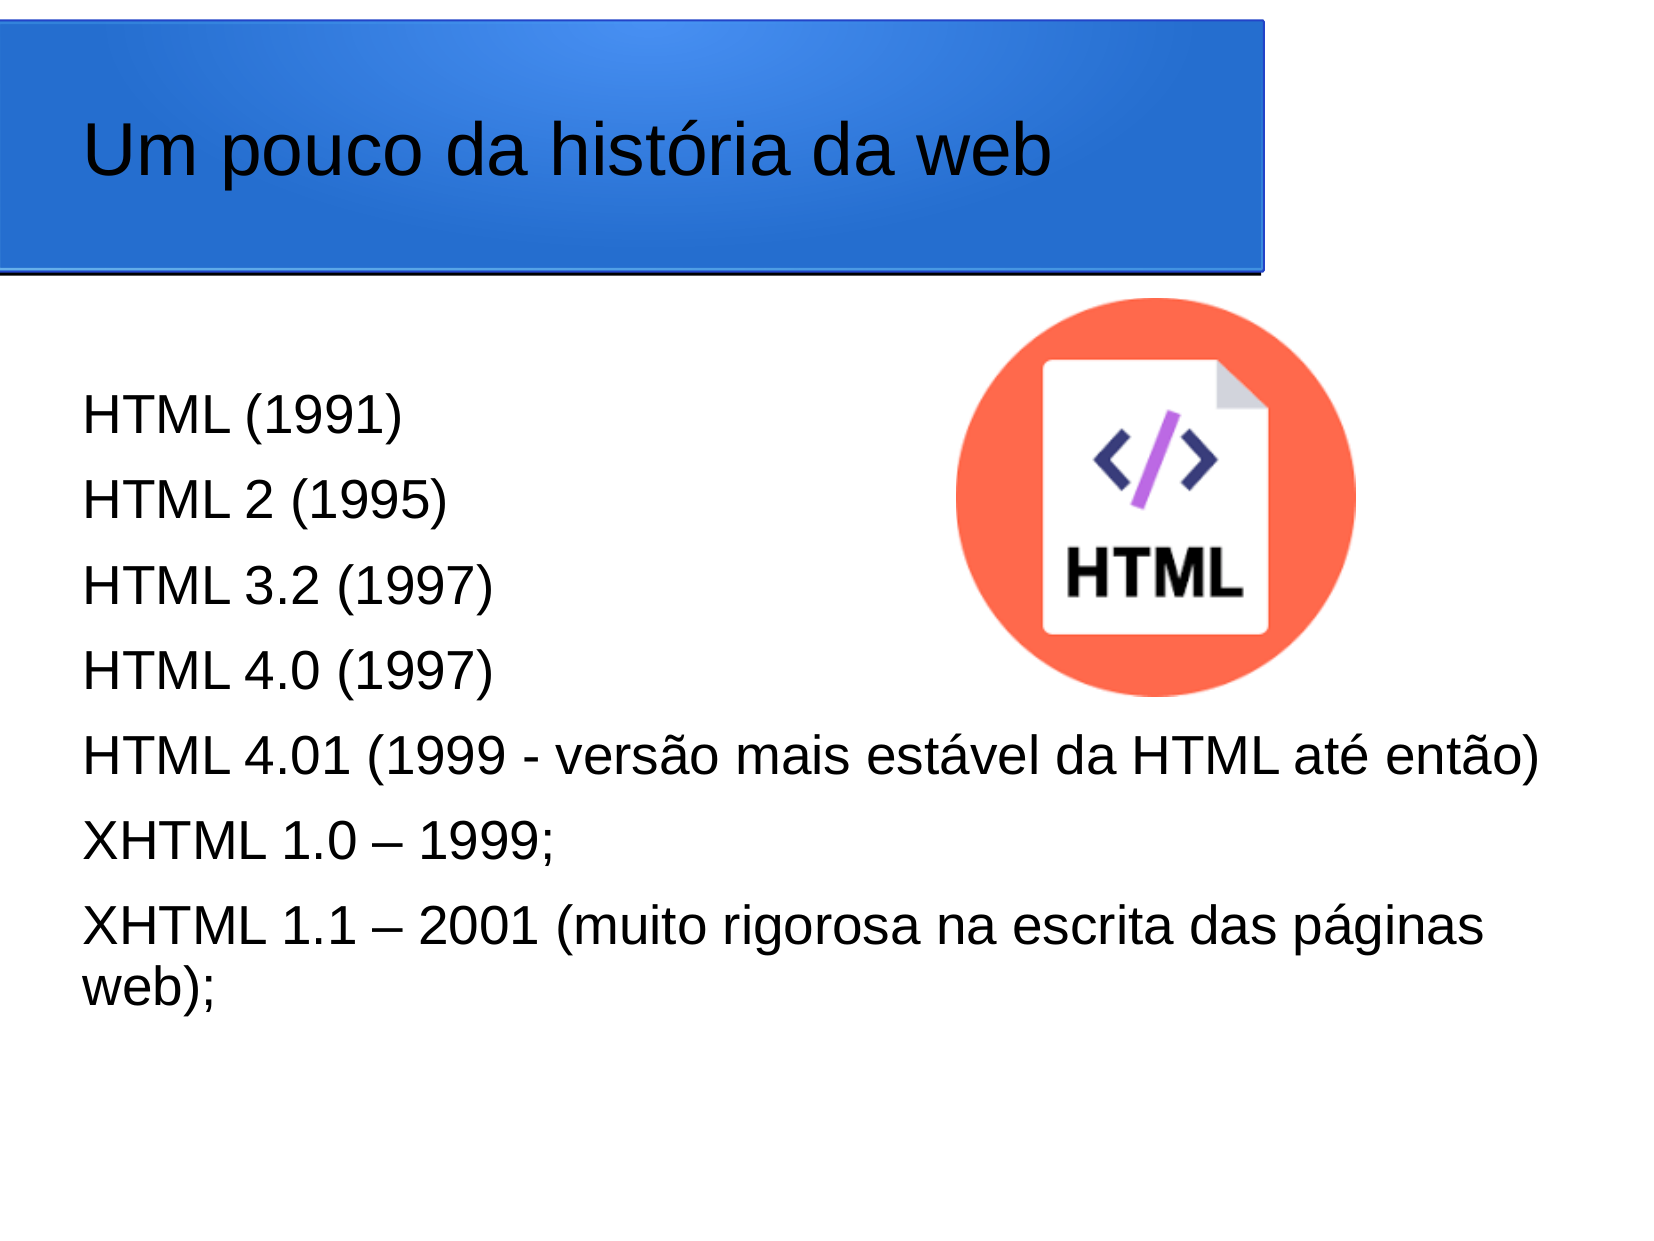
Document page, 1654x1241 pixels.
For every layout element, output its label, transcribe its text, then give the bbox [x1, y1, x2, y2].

picture [956, 298, 1356, 697]
title Um pouco da história da web [82, 47, 1235, 252]
list HTML (1991) HTML 2 (1995) HTML 3.2 (1997) HTML 4.0 (1997) HTML 4.01 (1999 - versão mais estável da HTML até então) XHTML 1.0 – 1999; XHTML 1.1 – 2001 (muito rigorosa na escrita das páginas web); [82, 299, 1571, 1019]
